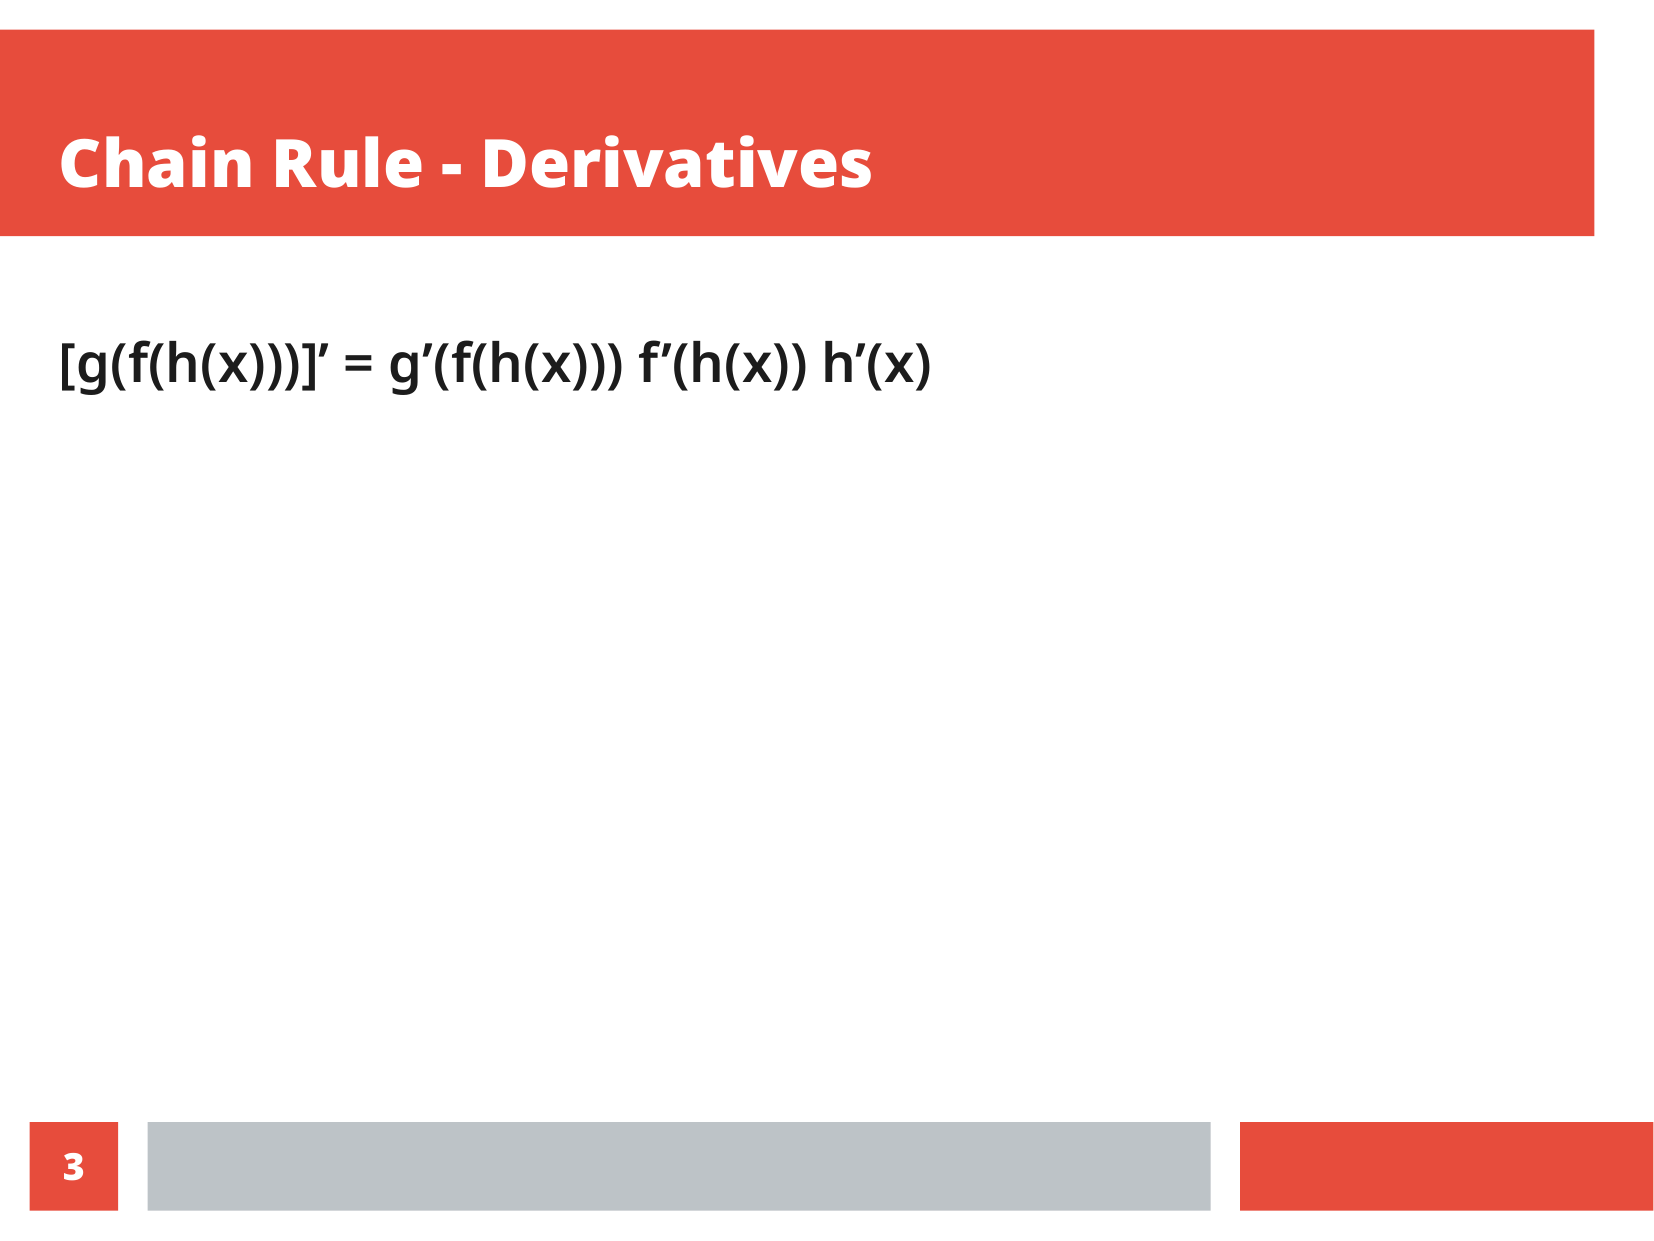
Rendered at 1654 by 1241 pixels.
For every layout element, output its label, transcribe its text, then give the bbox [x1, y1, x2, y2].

list [g(f(h(x)))]’ = g’(f(h(x))) f’(h(x)) h’(x) [59, 324, 1565, 1093]
title Chain Rule - Derivatives [59, 59, 1595, 207]
